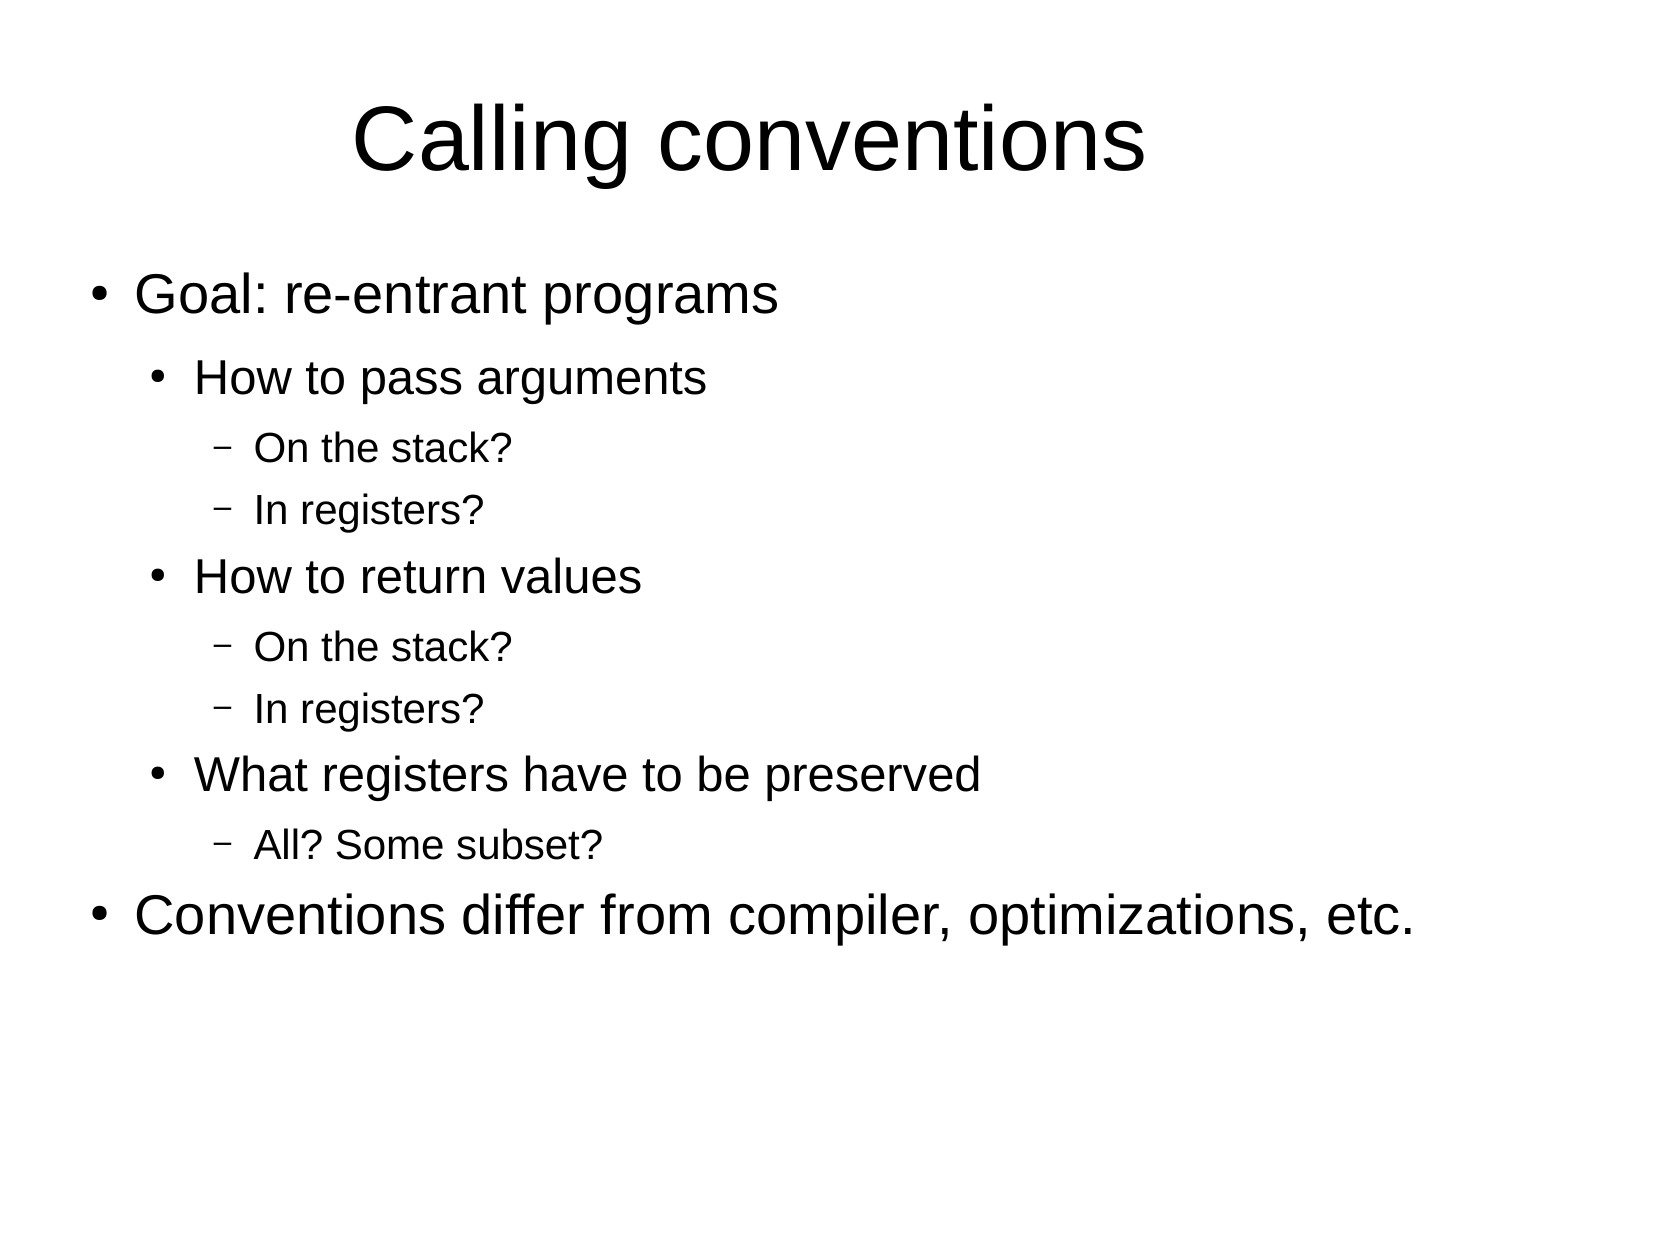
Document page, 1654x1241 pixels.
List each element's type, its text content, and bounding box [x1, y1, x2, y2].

list Goal: re-entrant programs How to pass arguments On the stack? In registers? How to return values On the stack? In registers? What registers have to be preserved All? Some subset? Conventions differ from compiler, optimizations, etc. [75, 263, 1425, 1006]
title Calling conventions [75, 44, 1425, 233]
